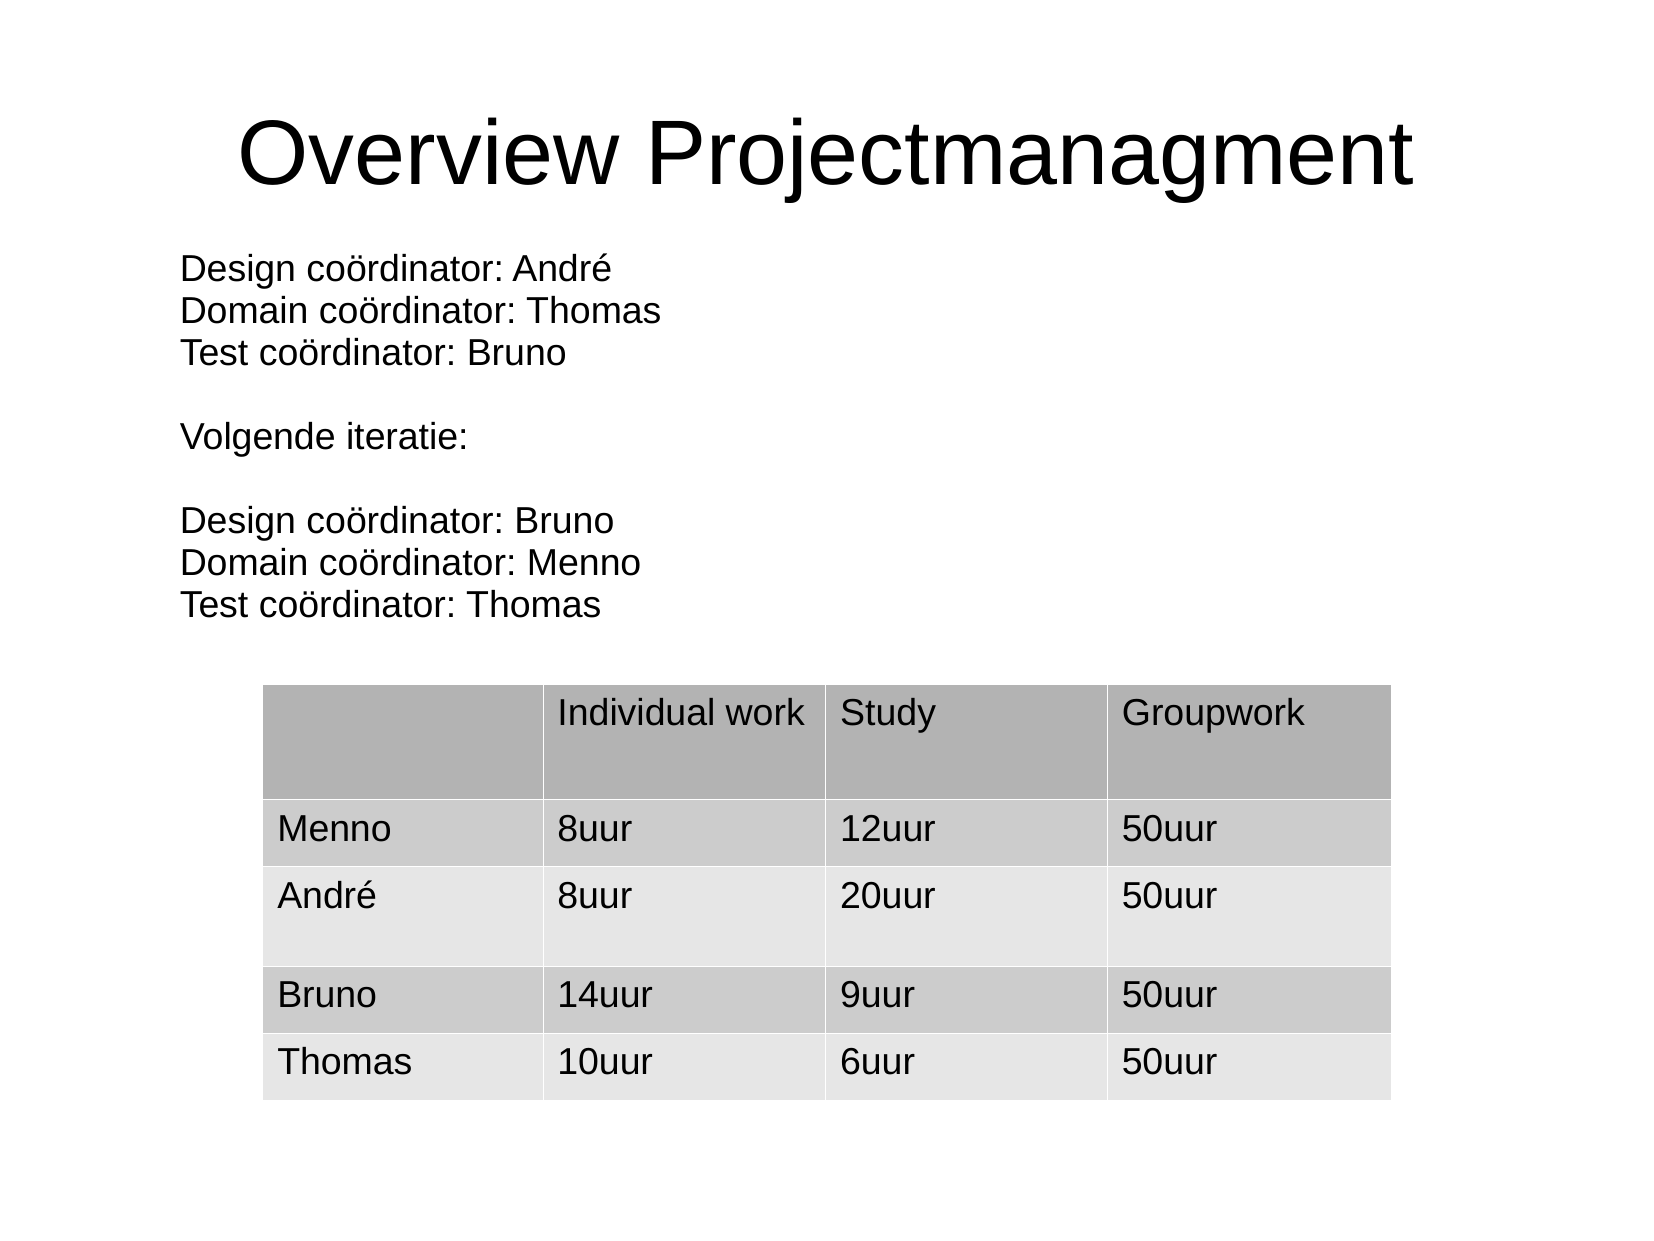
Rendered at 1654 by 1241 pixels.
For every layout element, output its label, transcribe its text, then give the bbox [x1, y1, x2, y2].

table_cell 50uur [1108, 867, 1391, 966]
table_cell 14uur [544, 967, 825, 1033]
title Overview Projectmanagment [82, 49, 1571, 257]
list [82, 290, 1571, 1010]
table_cell 6uur [826, 1034, 1107, 1100]
table_cell 8uur [544, 800, 825, 866]
table_cell 50uur [1108, 967, 1391, 1033]
table_cell 20uur [826, 867, 1107, 966]
table_cell Bruno [263, 967, 543, 1033]
table_header Individual work [544, 685, 825, 799]
table_header Study [826, 685, 1107, 799]
table_cell 12uur [826, 800, 1107, 866]
text_box Design coördinator: André Domain coördinator: Thomas Test coördinator: Bruno Volgende iteratie: Design coördinator: Bruno Domain coördinator: Menno Test coördinator: Thomas [165, 240, 1571, 675]
table_header Groupwork [1108, 685, 1391, 799]
table_header [263, 685, 543, 799]
table_cell Menno [263, 800, 543, 866]
table_cell 8uur [544, 867, 825, 966]
table_cell André [263, 867, 543, 966]
table_cell 9uur [826, 967, 1107, 1033]
table_cell 50uur [1108, 1034, 1391, 1100]
table_cell Thomas [263, 1034, 543, 1100]
table_cell 50uur [1108, 800, 1391, 866]
table_cell 10uur [544, 1034, 825, 1100]
